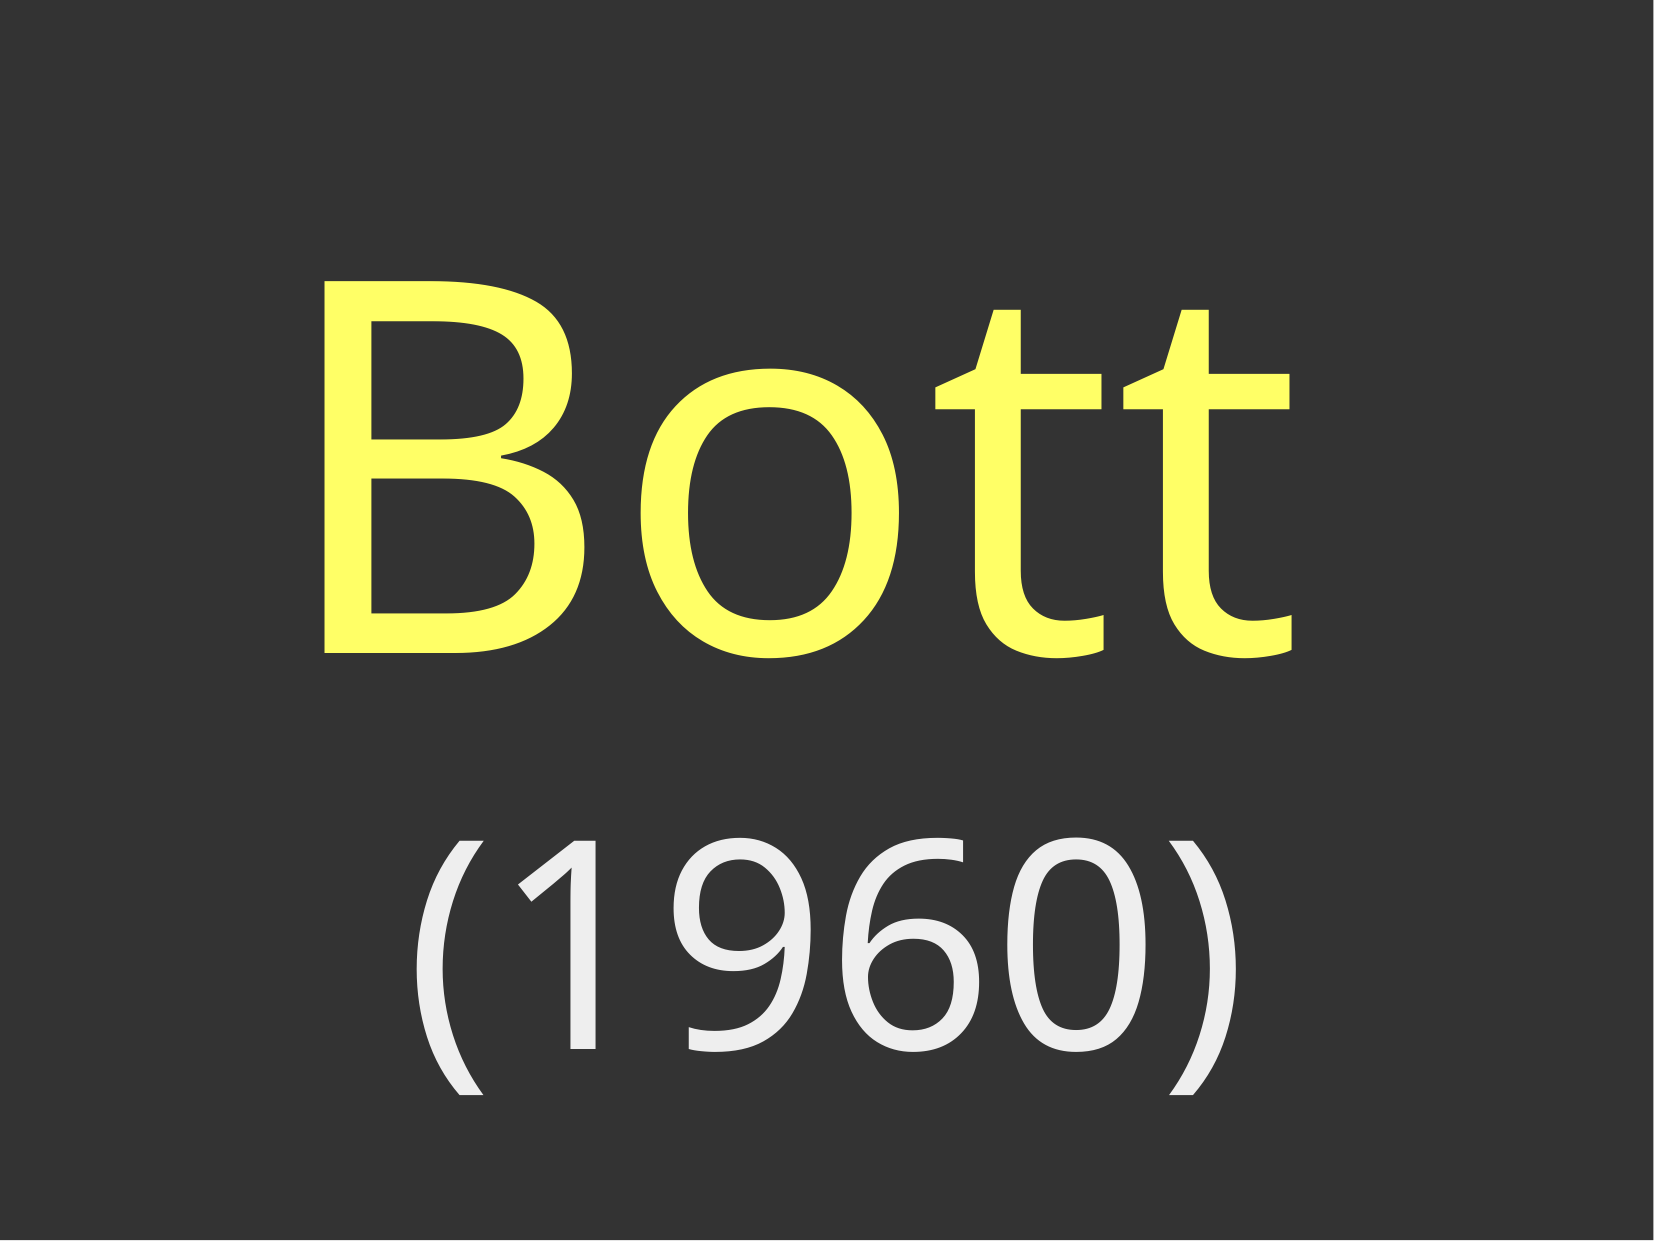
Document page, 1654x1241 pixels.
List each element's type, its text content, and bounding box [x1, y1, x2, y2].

title Bott (1960) [0, 0, 1654, 1241]
